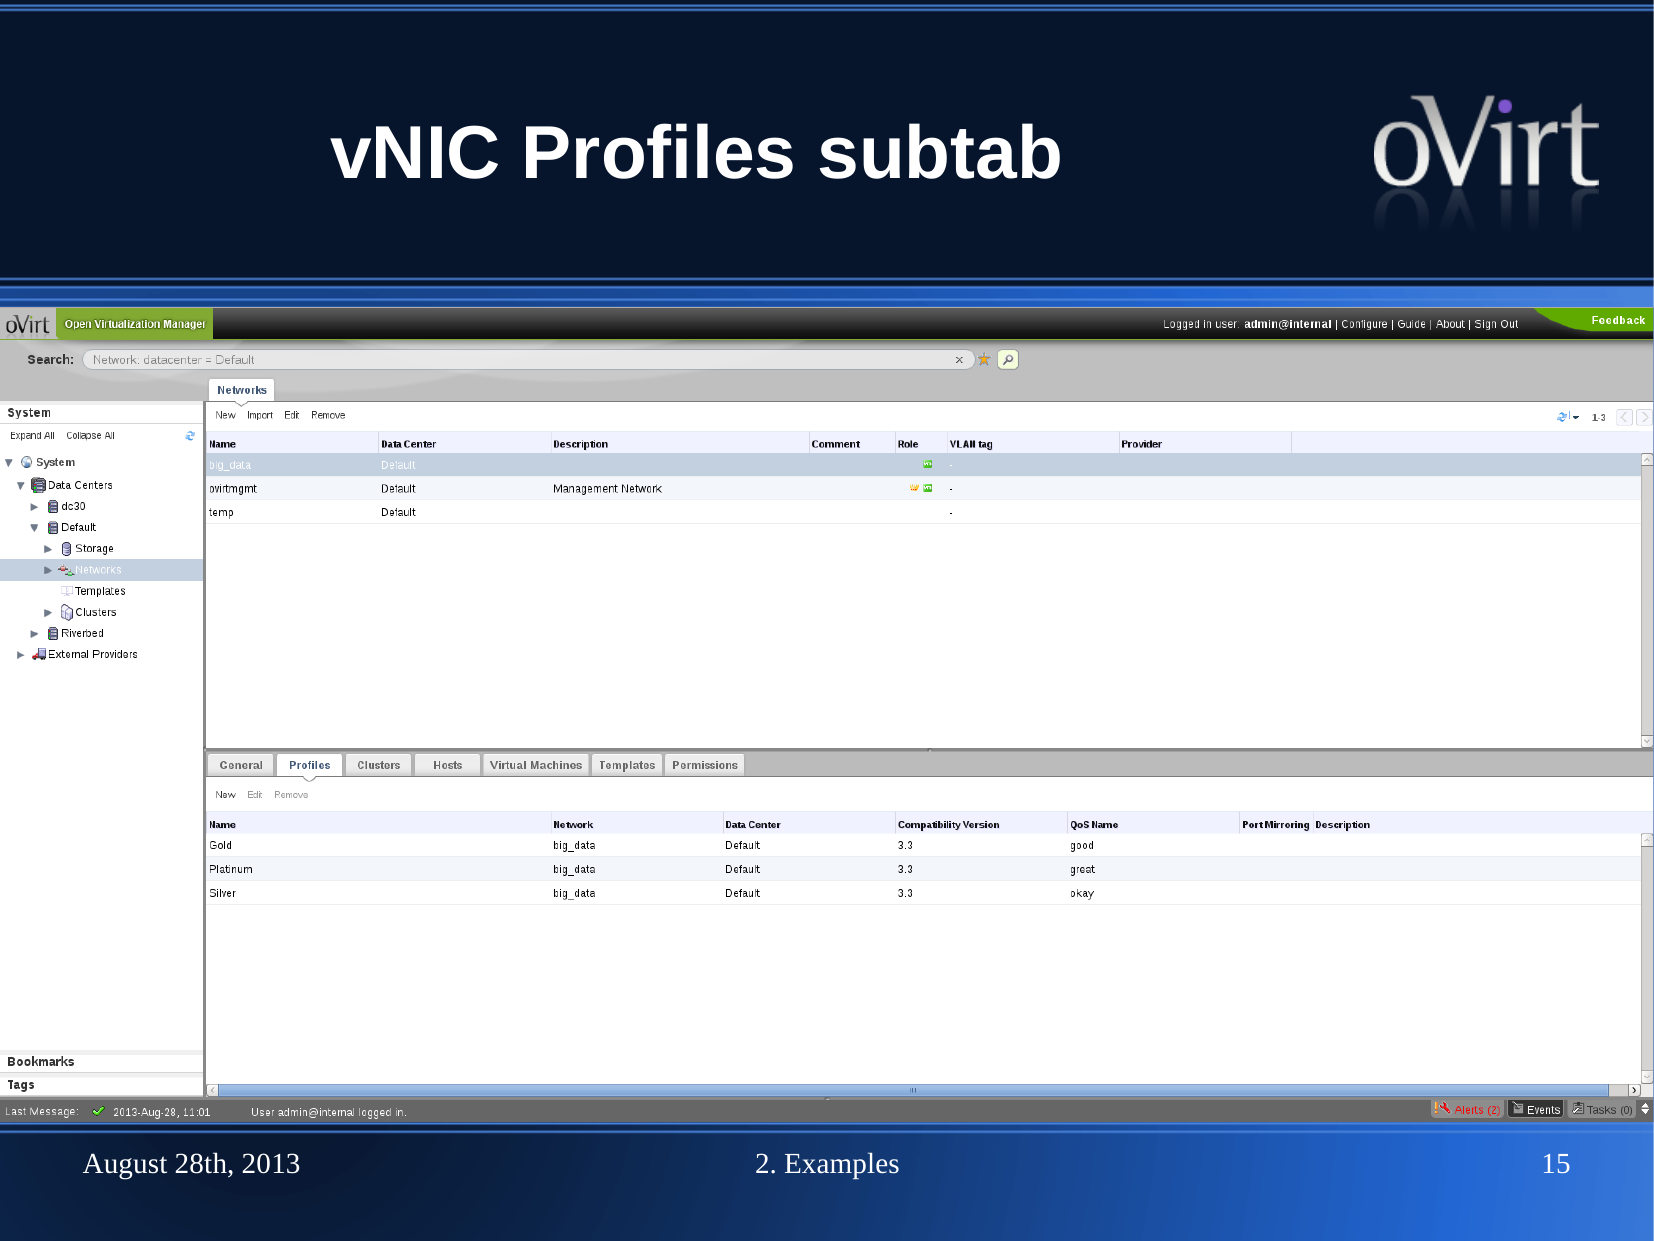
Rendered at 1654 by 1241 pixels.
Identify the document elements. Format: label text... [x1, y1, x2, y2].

title vNIC Profiles subtab [82, 49, 1312, 257]
picture [0, 0, 1654, 1241]
